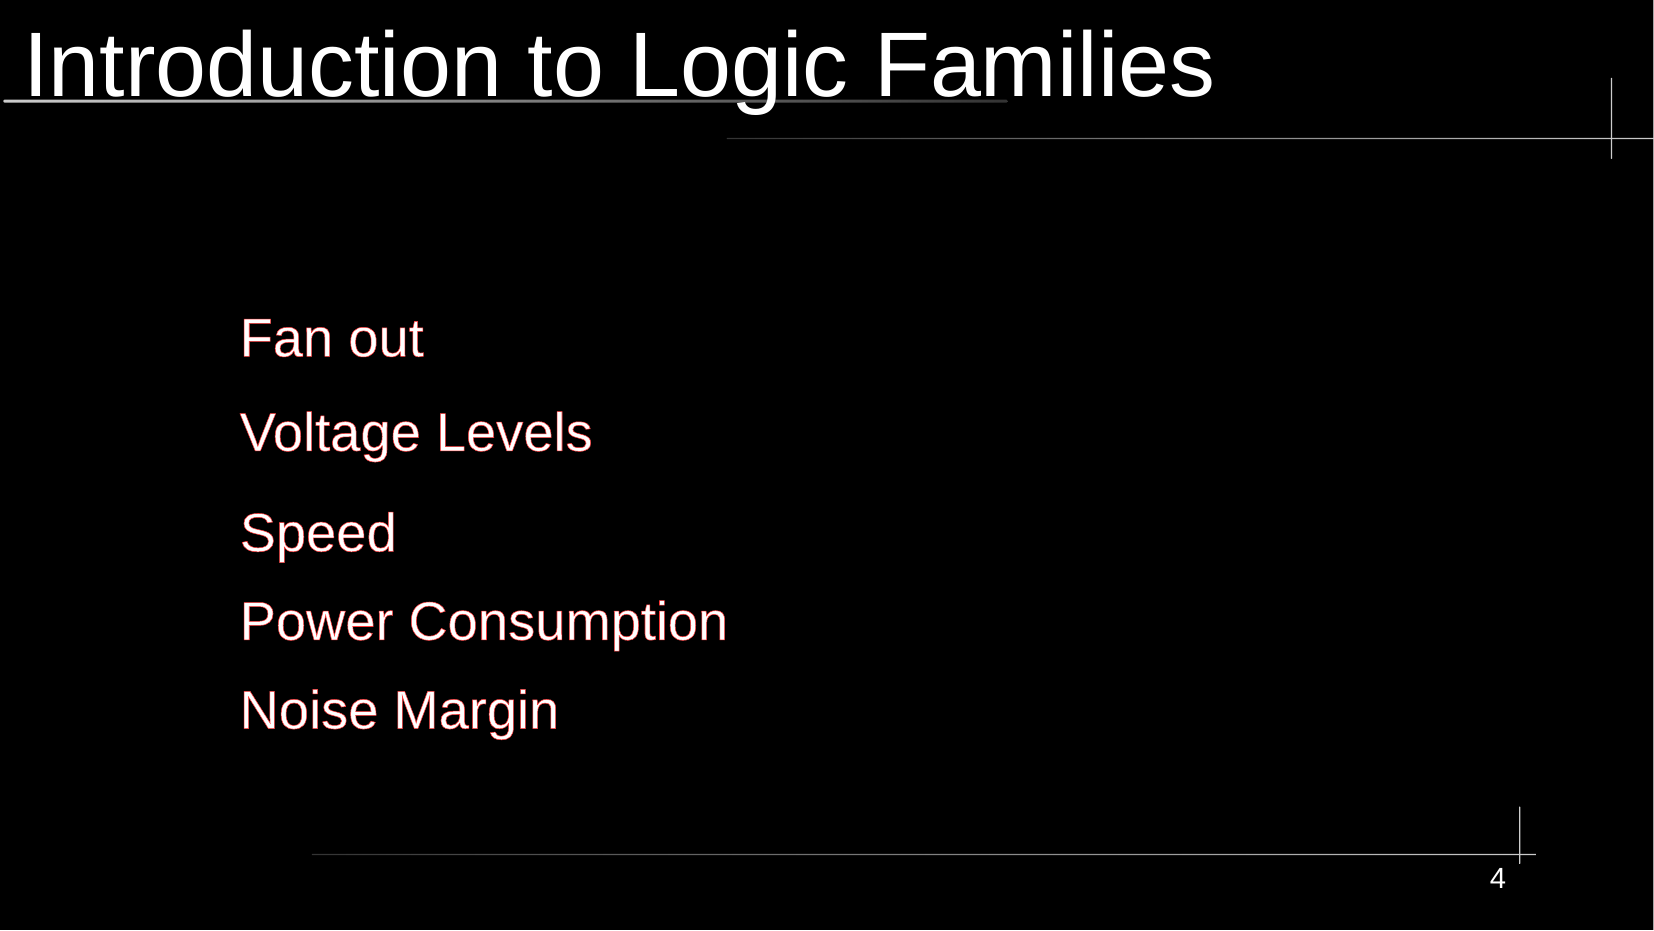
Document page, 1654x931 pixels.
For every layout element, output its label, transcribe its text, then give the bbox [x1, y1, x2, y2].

text_box Fan out [225, 300, 439, 376]
text_box Power Consumption [225, 583, 744, 659]
text_box Speed [225, 494, 412, 571]
title Introduction to Logic Families [23, 11, 1589, 119]
text_box Noise Margin [225, 672, 575, 748]
text_box Voltage Levels [225, 394, 608, 470]
